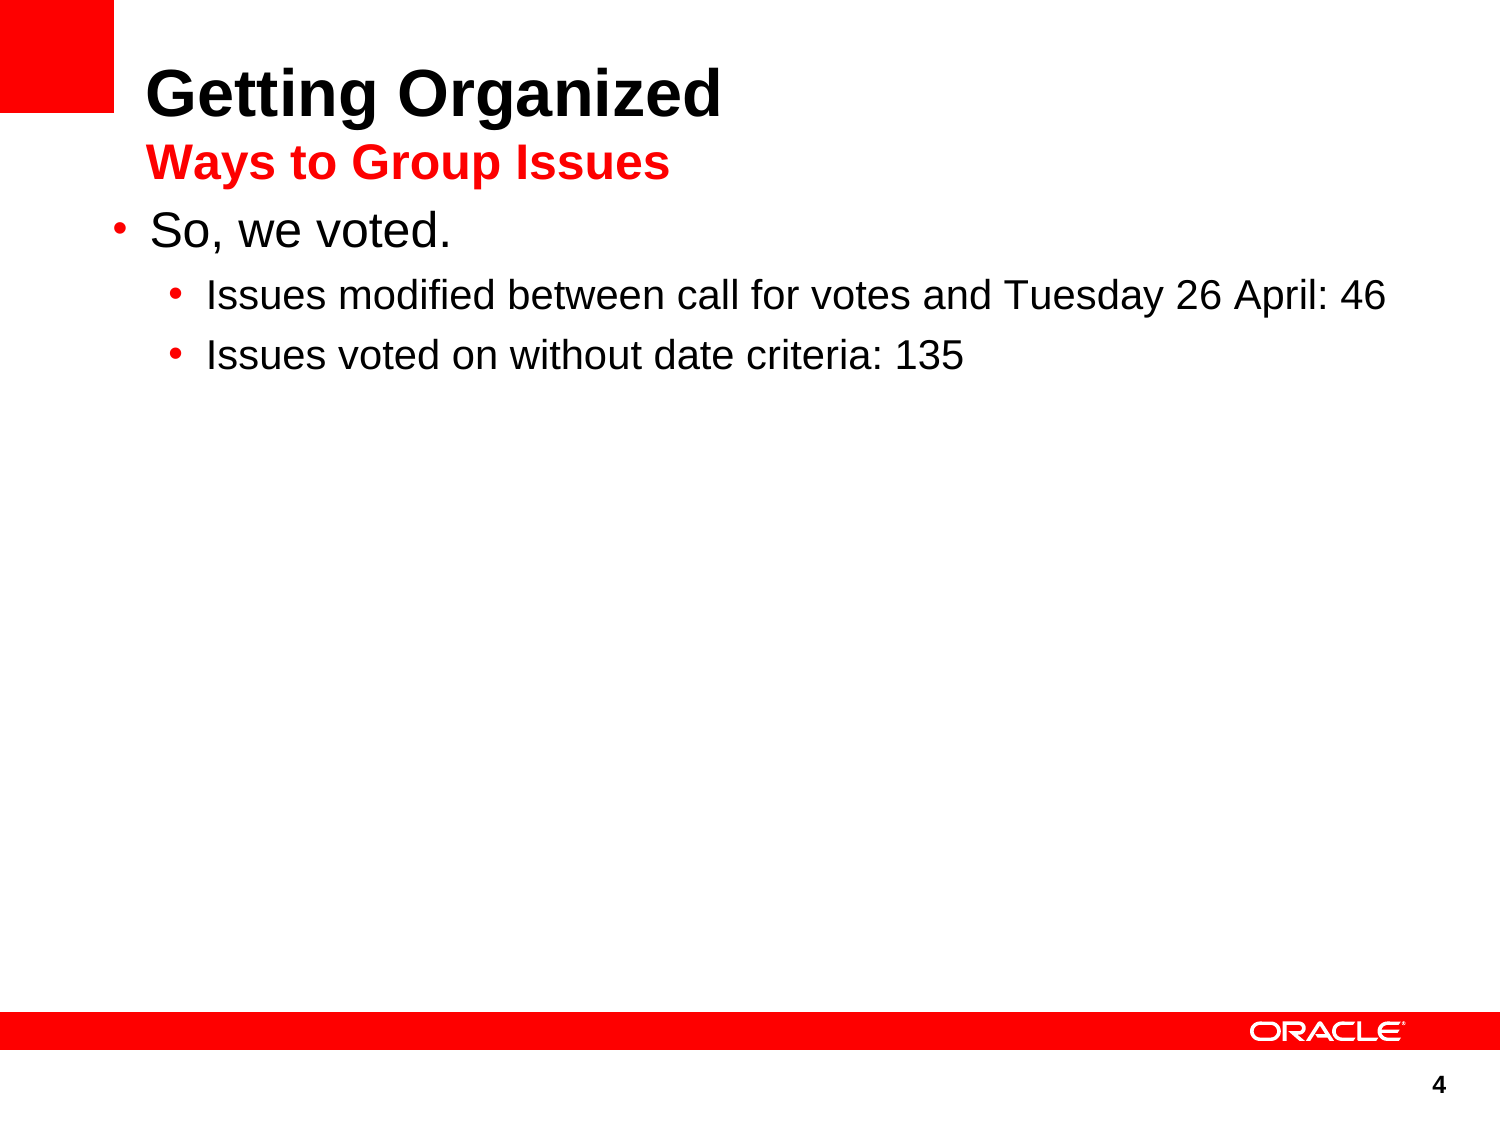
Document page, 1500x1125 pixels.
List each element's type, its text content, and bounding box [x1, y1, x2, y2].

picture [0, 0, 114, 113]
picture [0, 1012, 1500, 1050]
list So, we voted. Issues modified between call for votes and Tuesday 26 April: 46 Issues voted on without date criteria: 135 [112, 197, 1469, 911]
title Getting Organized Ways to Group Issues [145, 49, 1390, 197]
